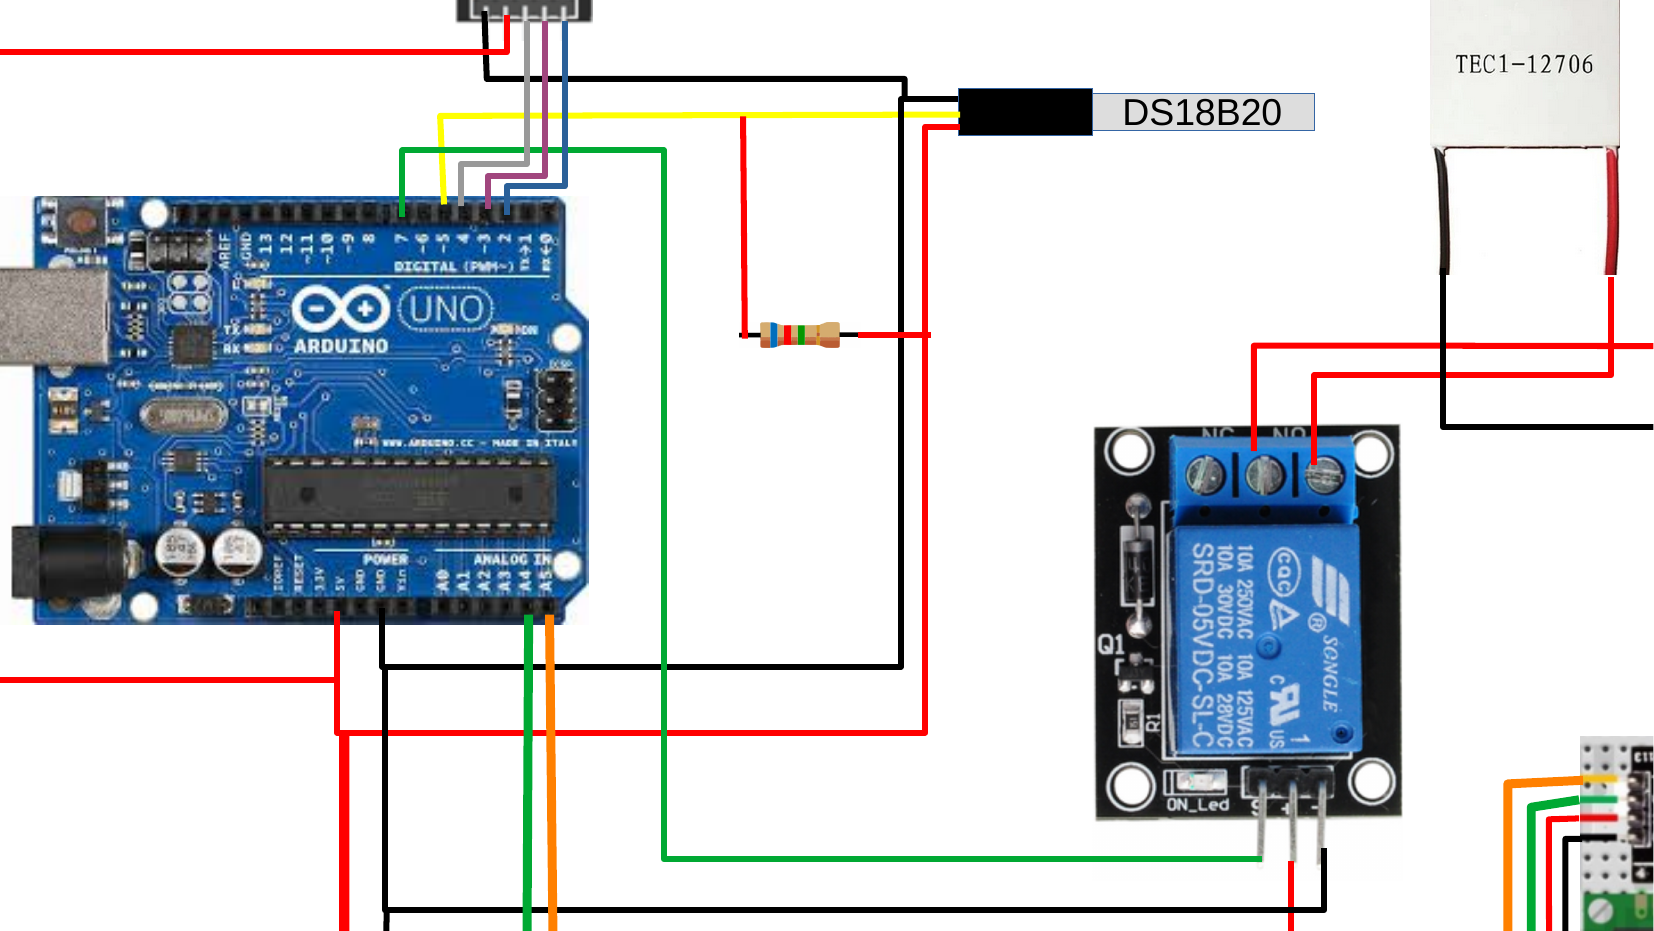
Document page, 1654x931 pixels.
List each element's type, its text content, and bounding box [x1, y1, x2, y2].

picture [1092, 422, 1403, 881]
text_box [958, 88, 1093, 136]
picture [1580, 736, 1654, 931]
picture [0, 196, 589, 625]
text_box DS18B20 [1093, 93, 1315, 131]
picture [1430, 0, 1620, 292]
picture [739, 322, 861, 348]
picture [454, 0, 593, 41]
